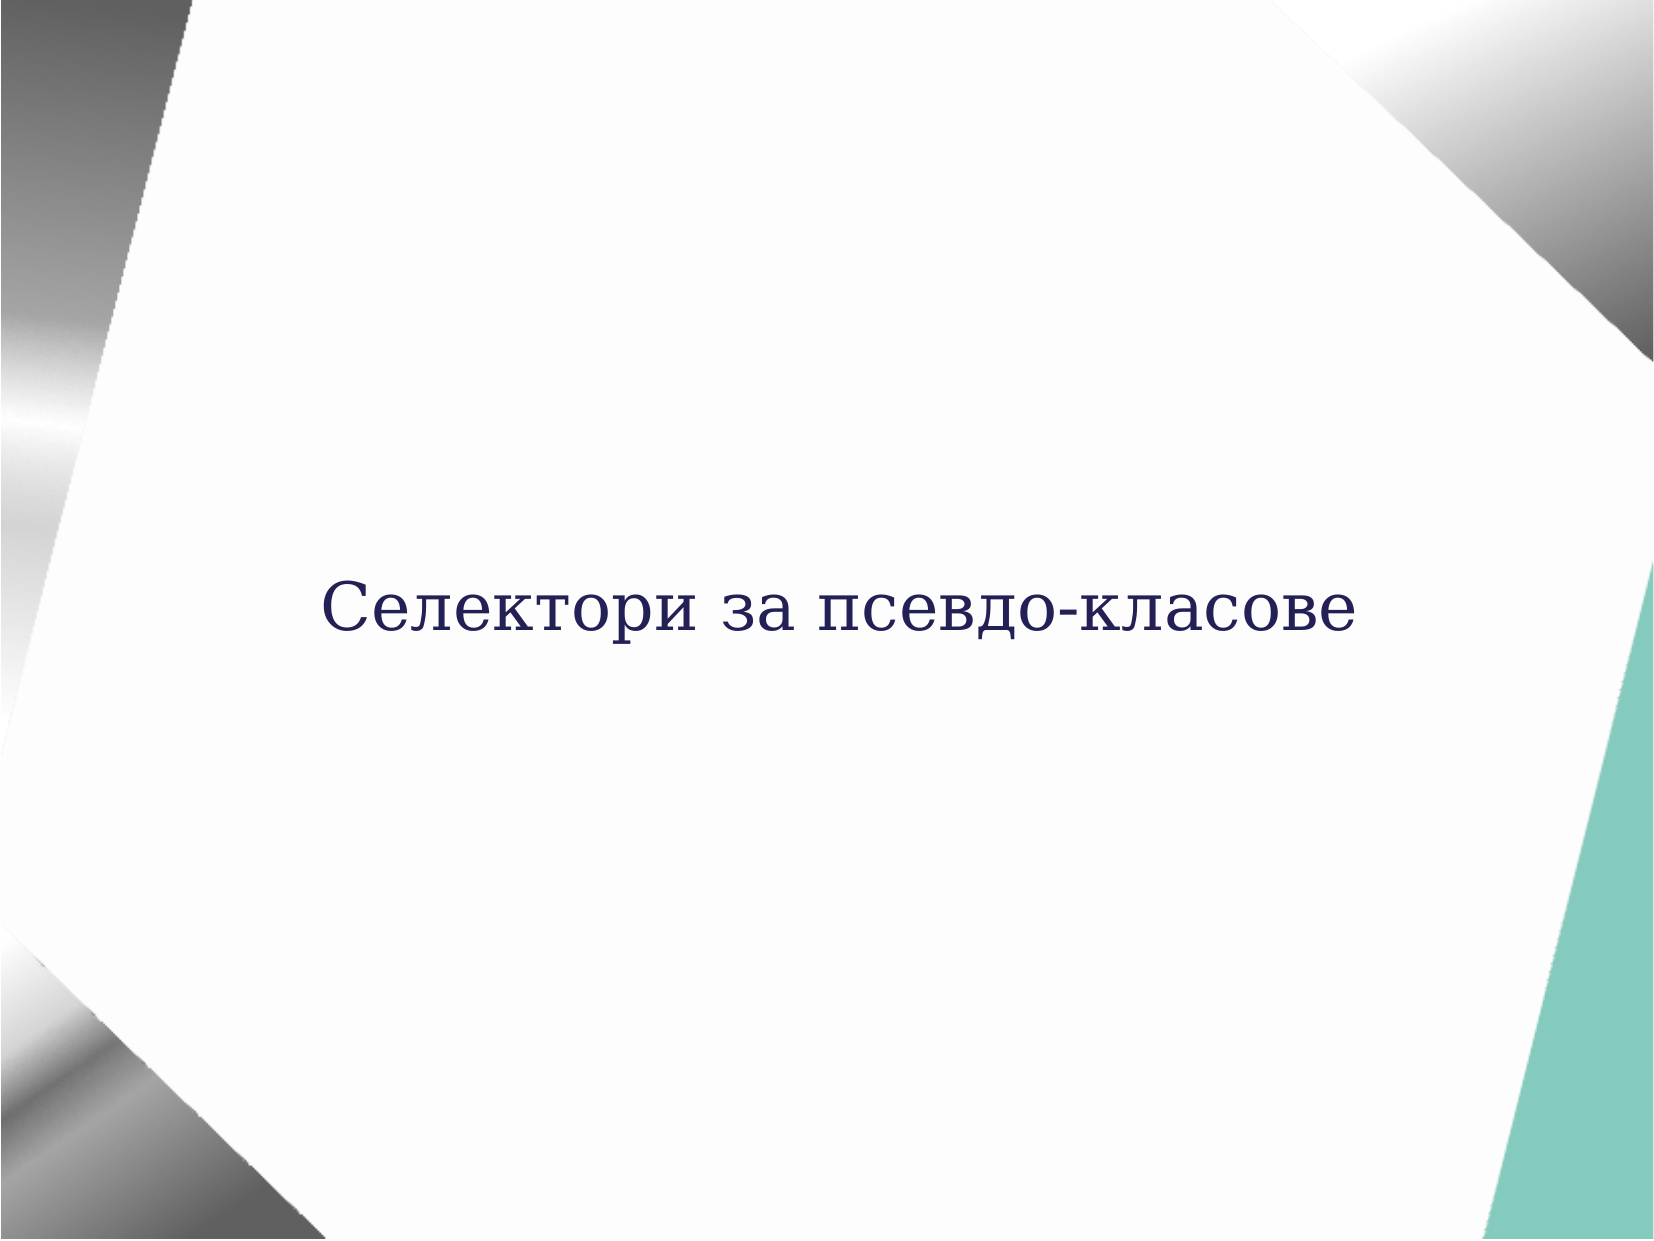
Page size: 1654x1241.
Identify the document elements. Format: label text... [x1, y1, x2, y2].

picture [1, 0, 1654, 1239]
text_box Селектори за псевдо-класове [285, 405, 1395, 809]
